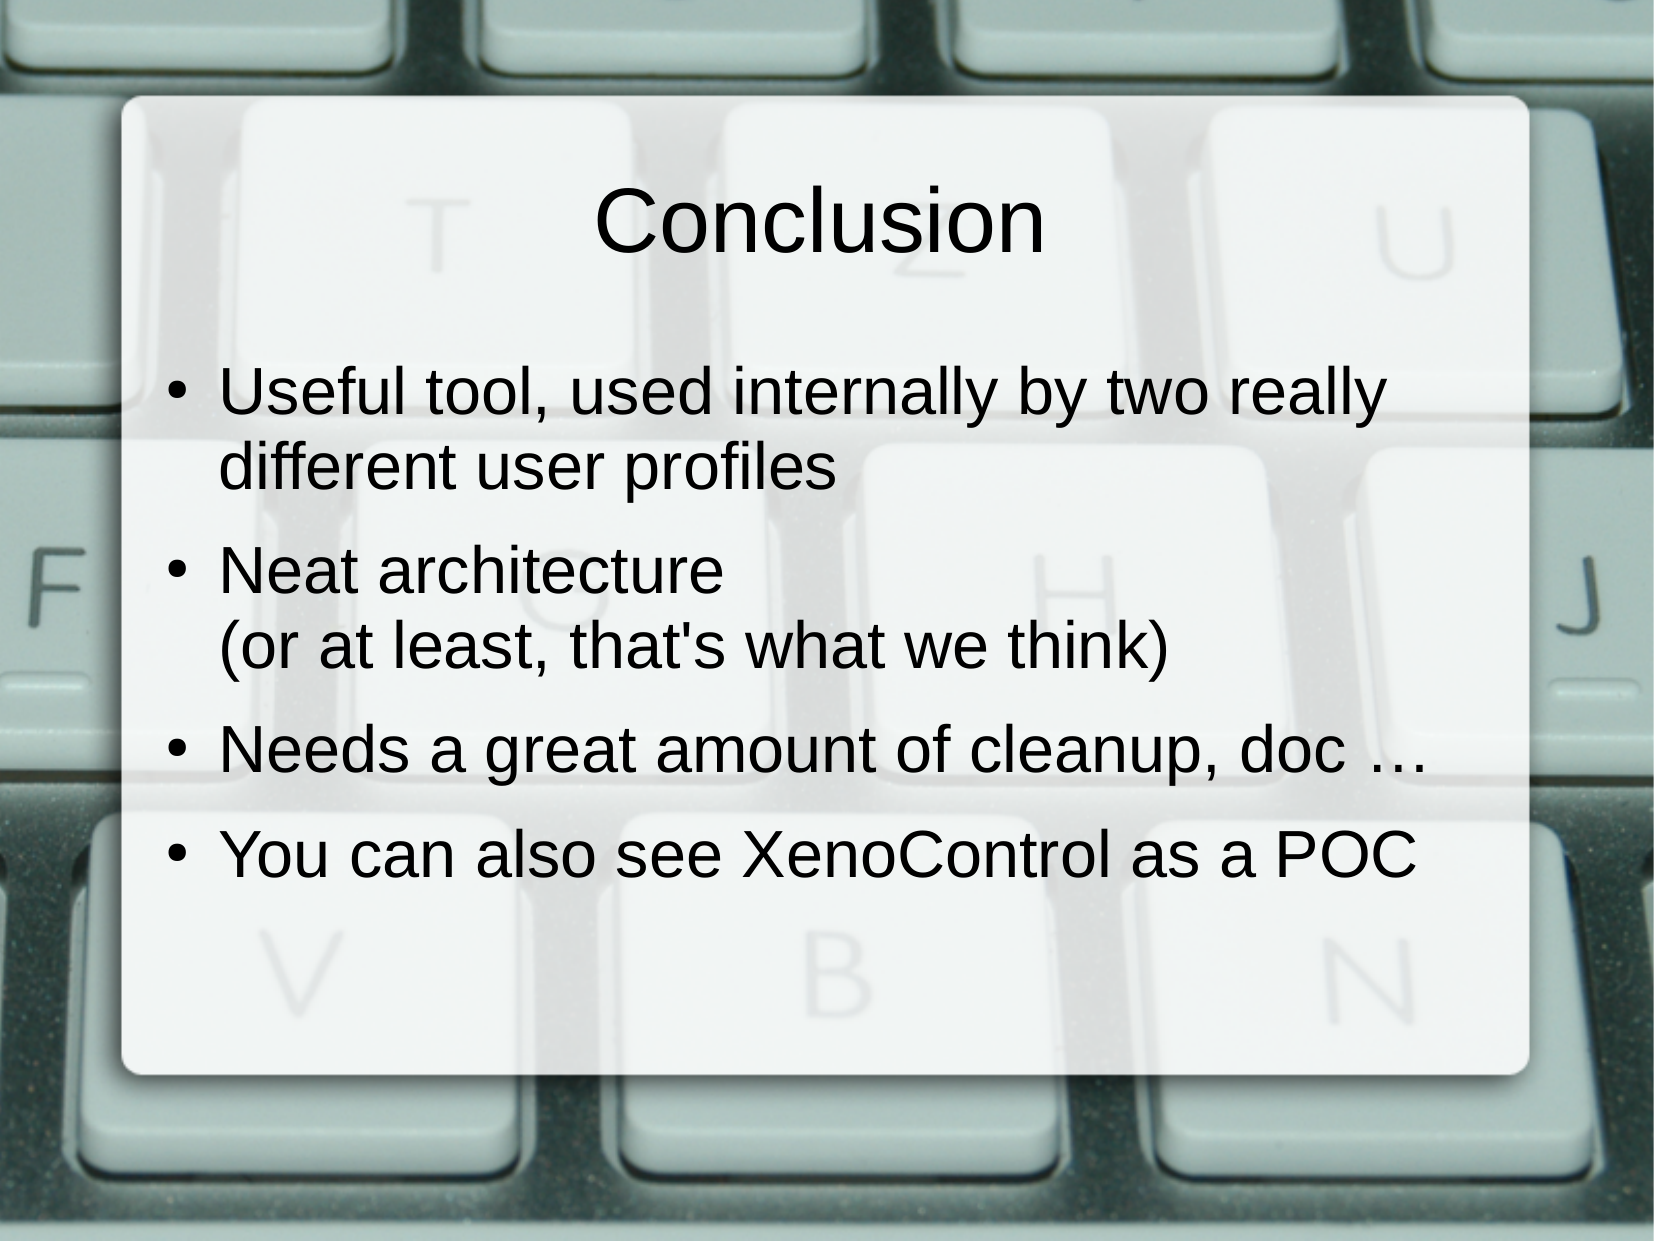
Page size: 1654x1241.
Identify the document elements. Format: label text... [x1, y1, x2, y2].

title Conclusion [135, 125, 1506, 318]
picture [0, 0, 1654, 1241]
list Useful tool, used internally by two really different user profiles Neat architecture (or at least, that's what we think) Needs a great amount of cleanup, doc … You can also see XenoControl as a POC [147, 354, 1506, 1159]
